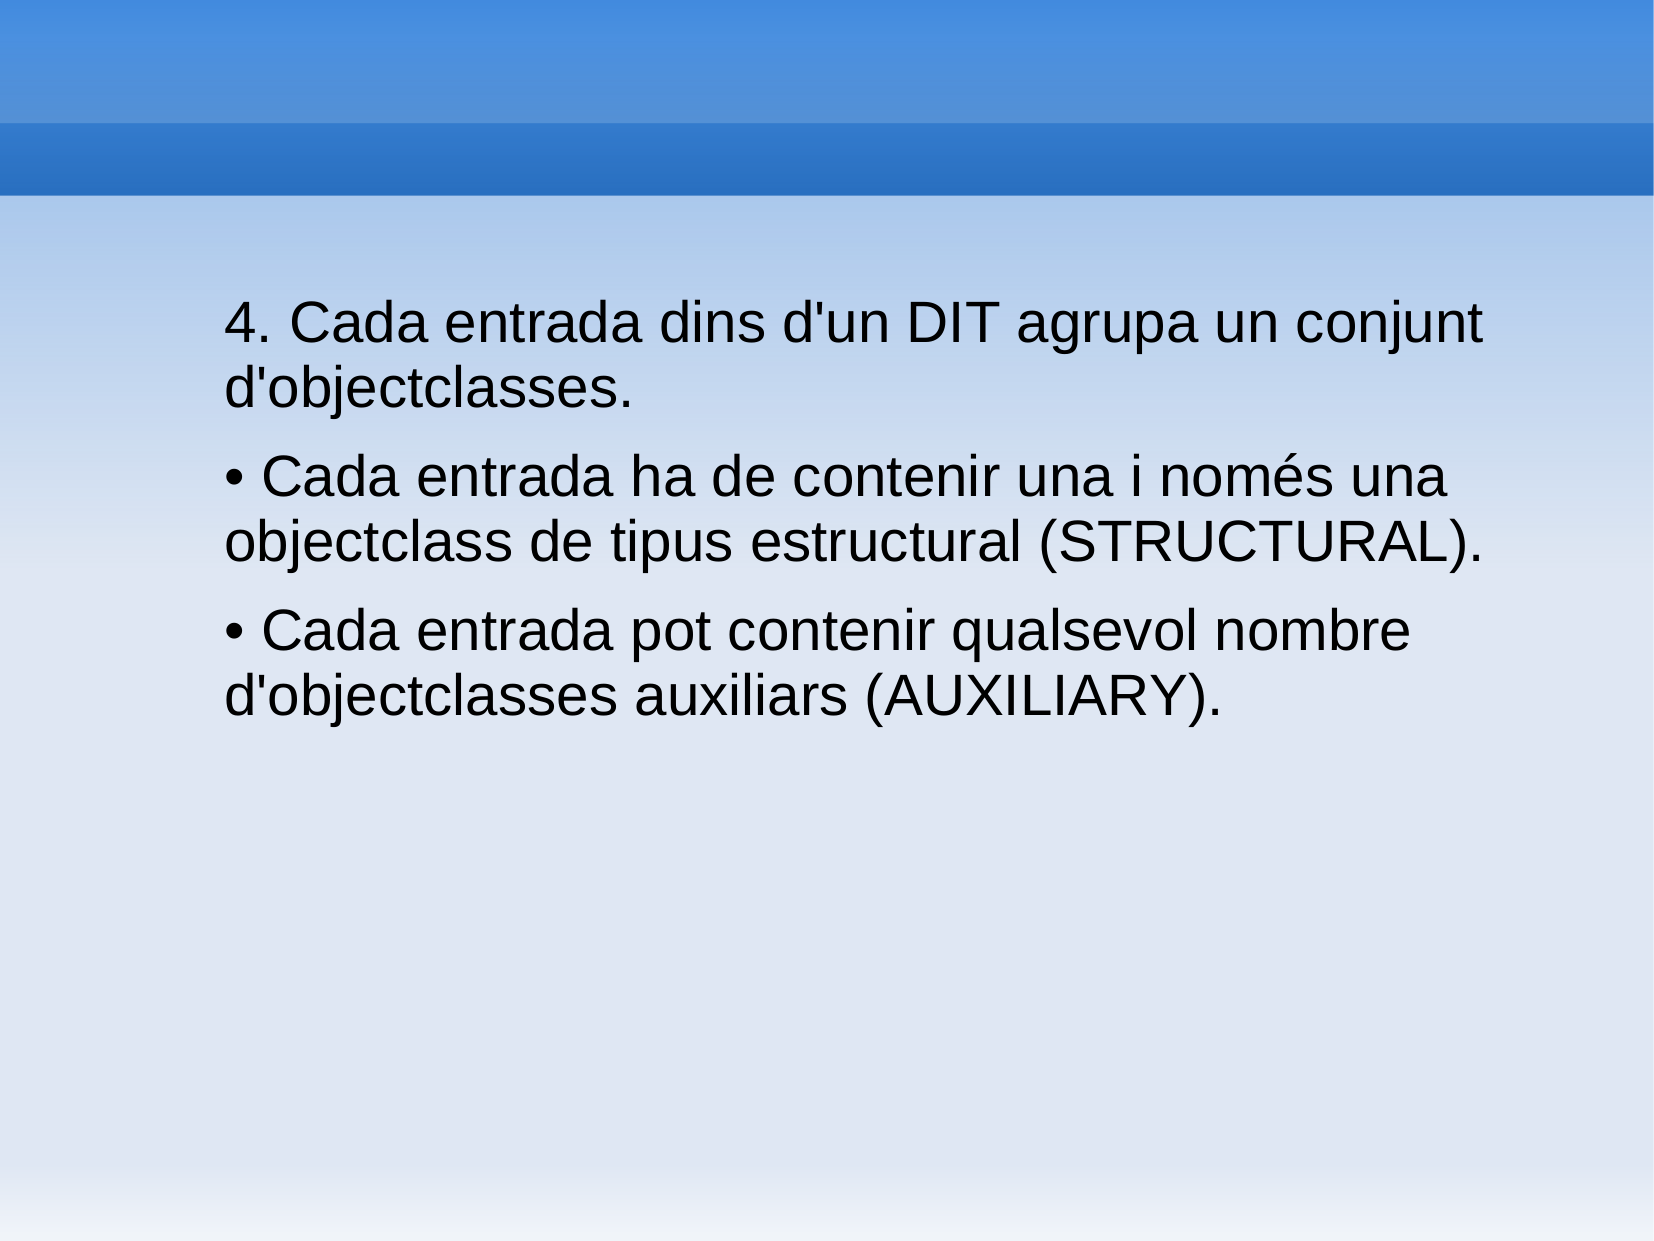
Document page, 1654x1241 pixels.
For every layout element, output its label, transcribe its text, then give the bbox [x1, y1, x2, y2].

list 4. Cada entrada dins d'un DIT agrupa un conjunt d'objectclasses. • Cada entrada ha de contenir una i només una objectclass de tipus estructural (STRUCTURAL). • Cada entrada pot contenir qualsevol nombre d'objectclasses auxiliars (AUXILIARY). [82, 290, 1571, 1109]
picture [0, 0, 1654, 1241]
